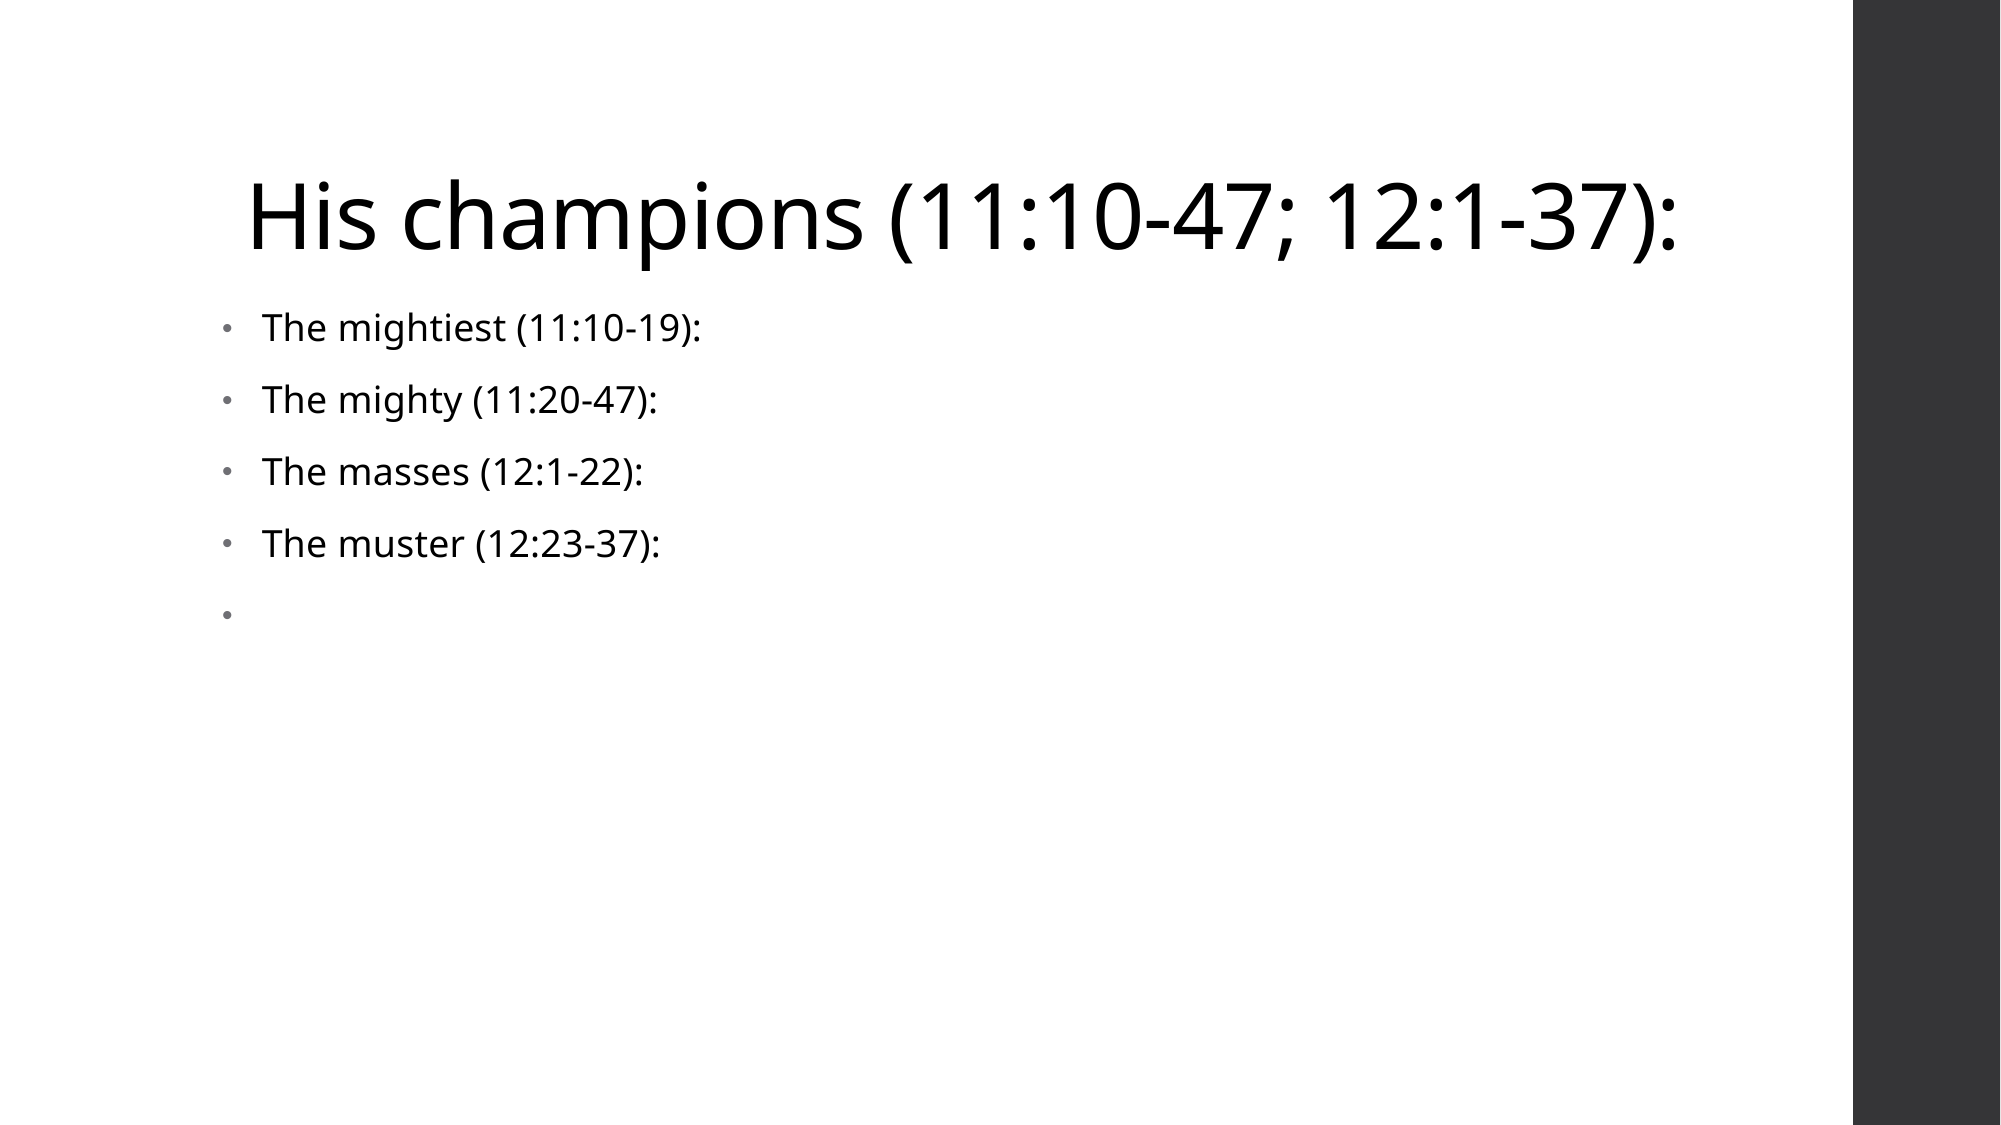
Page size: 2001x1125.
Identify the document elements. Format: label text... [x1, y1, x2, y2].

list The mightiest (11:10-19): The mighty (11:20-47): The masses (12:1-22): The muster (12:23-37): [206, 299, 1617, 1014]
title His champions (11:10-47; 12:1-37): [206, 60, 1797, 278]
